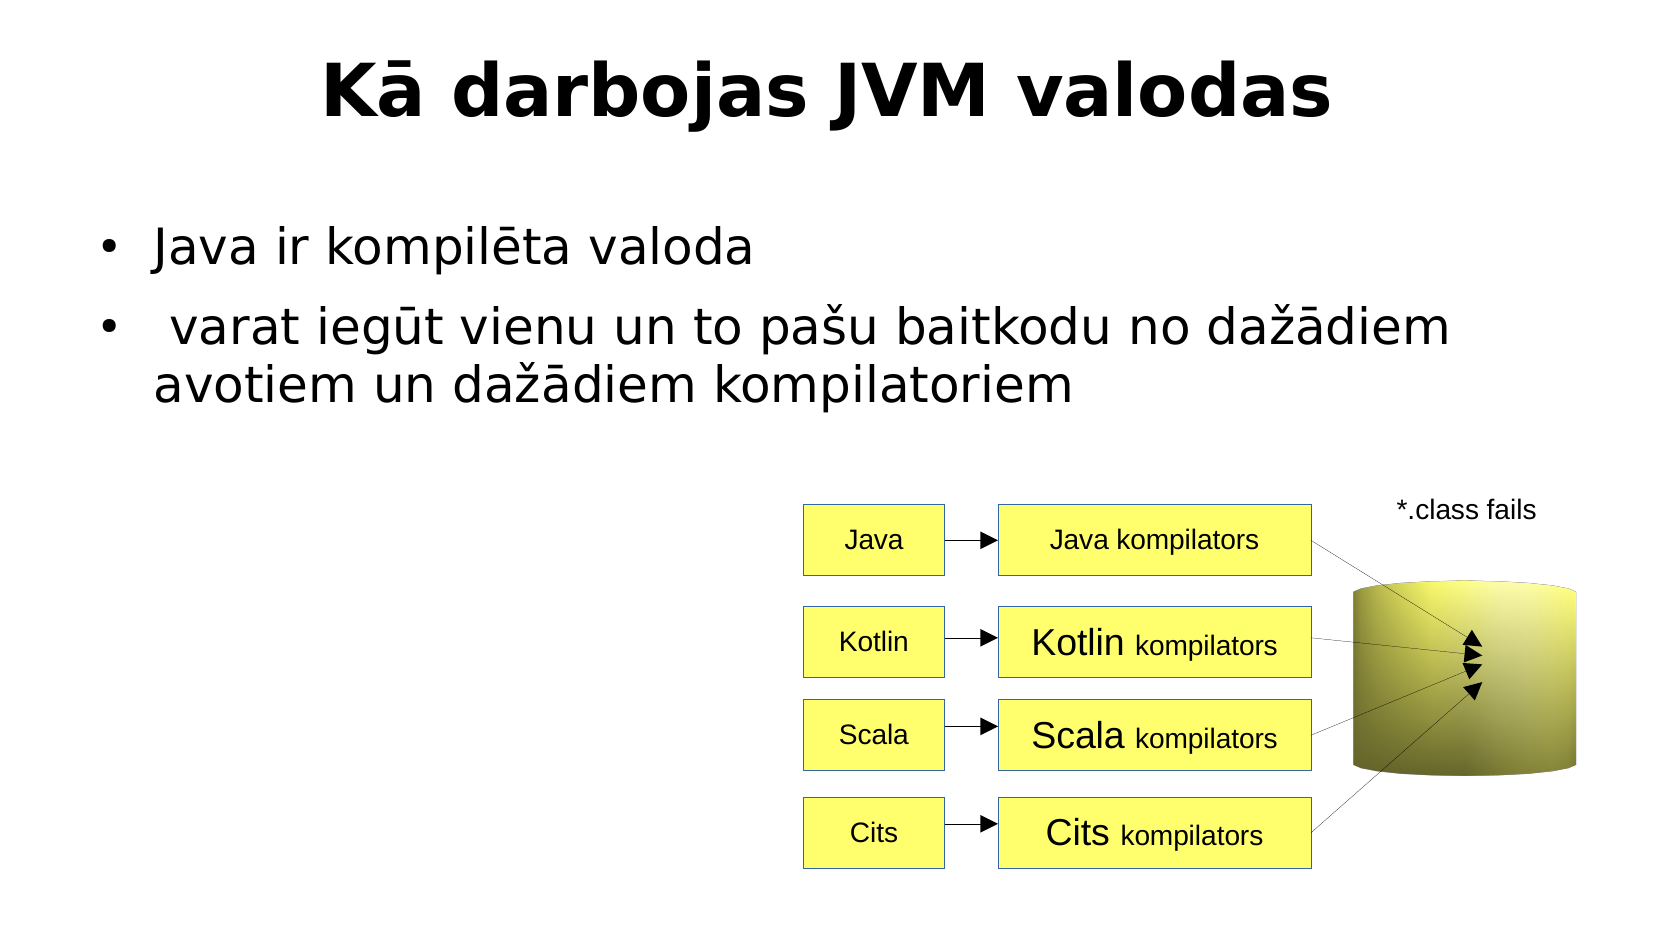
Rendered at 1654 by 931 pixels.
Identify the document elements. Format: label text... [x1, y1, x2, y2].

text_box Java [803, 504, 945, 576]
text_box Kotlin kompilators [998, 606, 1312, 678]
text_box Java kompilators [998, 504, 1312, 576]
text_box Scala kompilators [998, 699, 1312, 771]
text_box *.class fails [1381, 487, 1581, 562]
text_box Cits [803, 797, 945, 869]
text_box Kotlin [803, 606, 945, 678]
text_box Scala [803, 699, 945, 771]
list Java ir kompilēta valoda varat iegūt vienu un to pašu baitkodu no dažādiem avotiem un dažādiem kompilatoriem [82, 217, 1571, 758]
title Kā darbojas JVM valodas [82, 37, 1571, 147]
text_box Cits kompilators [998, 797, 1312, 869]
